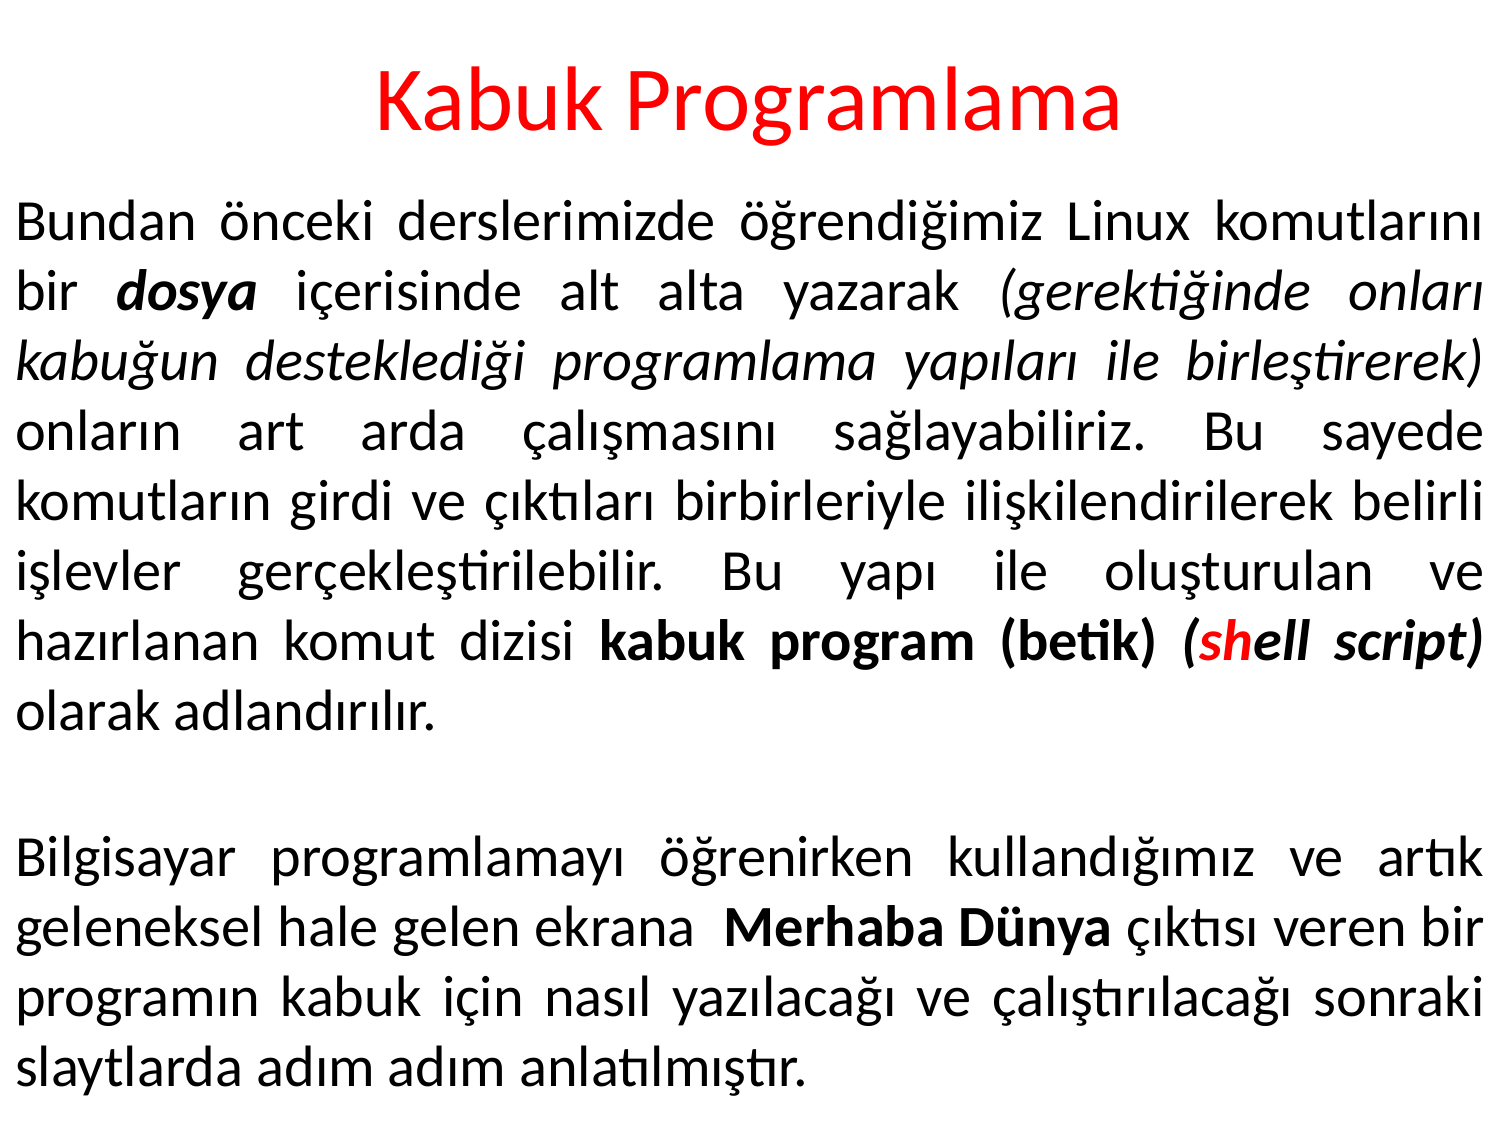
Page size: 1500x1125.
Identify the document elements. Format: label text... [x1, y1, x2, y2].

title Kabuk Programlama [0, 0, 1500, 174]
list Bundan önceki derslerimizde öğrendiğimiz Linux komutlarını bir dosya içerisinde alt alta yazarak (gerektiğinde onları kabuğun desteklediği programlama yapıları ile birleştirerek) onların art arda çalışmasını sağlayabiliriz. Bu sayede komutların girdi ve çıktıları birbirleriyle ilişkilendirilerek belirli işlevler gerçekleştirilebilir. Bu yapı ile oluşturulan ve hazırlanan komut dizisi kabuk program (betik) (shell script) olarak adlandırılır. Bilgisayar programlamayı öğrenirken kullandığımız ve artık geleneksel hale gelen ekrana Merhaba Dünya çıktısı veren bir programın kabuk için nasıl yazılacağı ve çalıştırılacağı sonraki slaytlarda adım adım anlatılmıştır. [0, 174, 1500, 1125]
